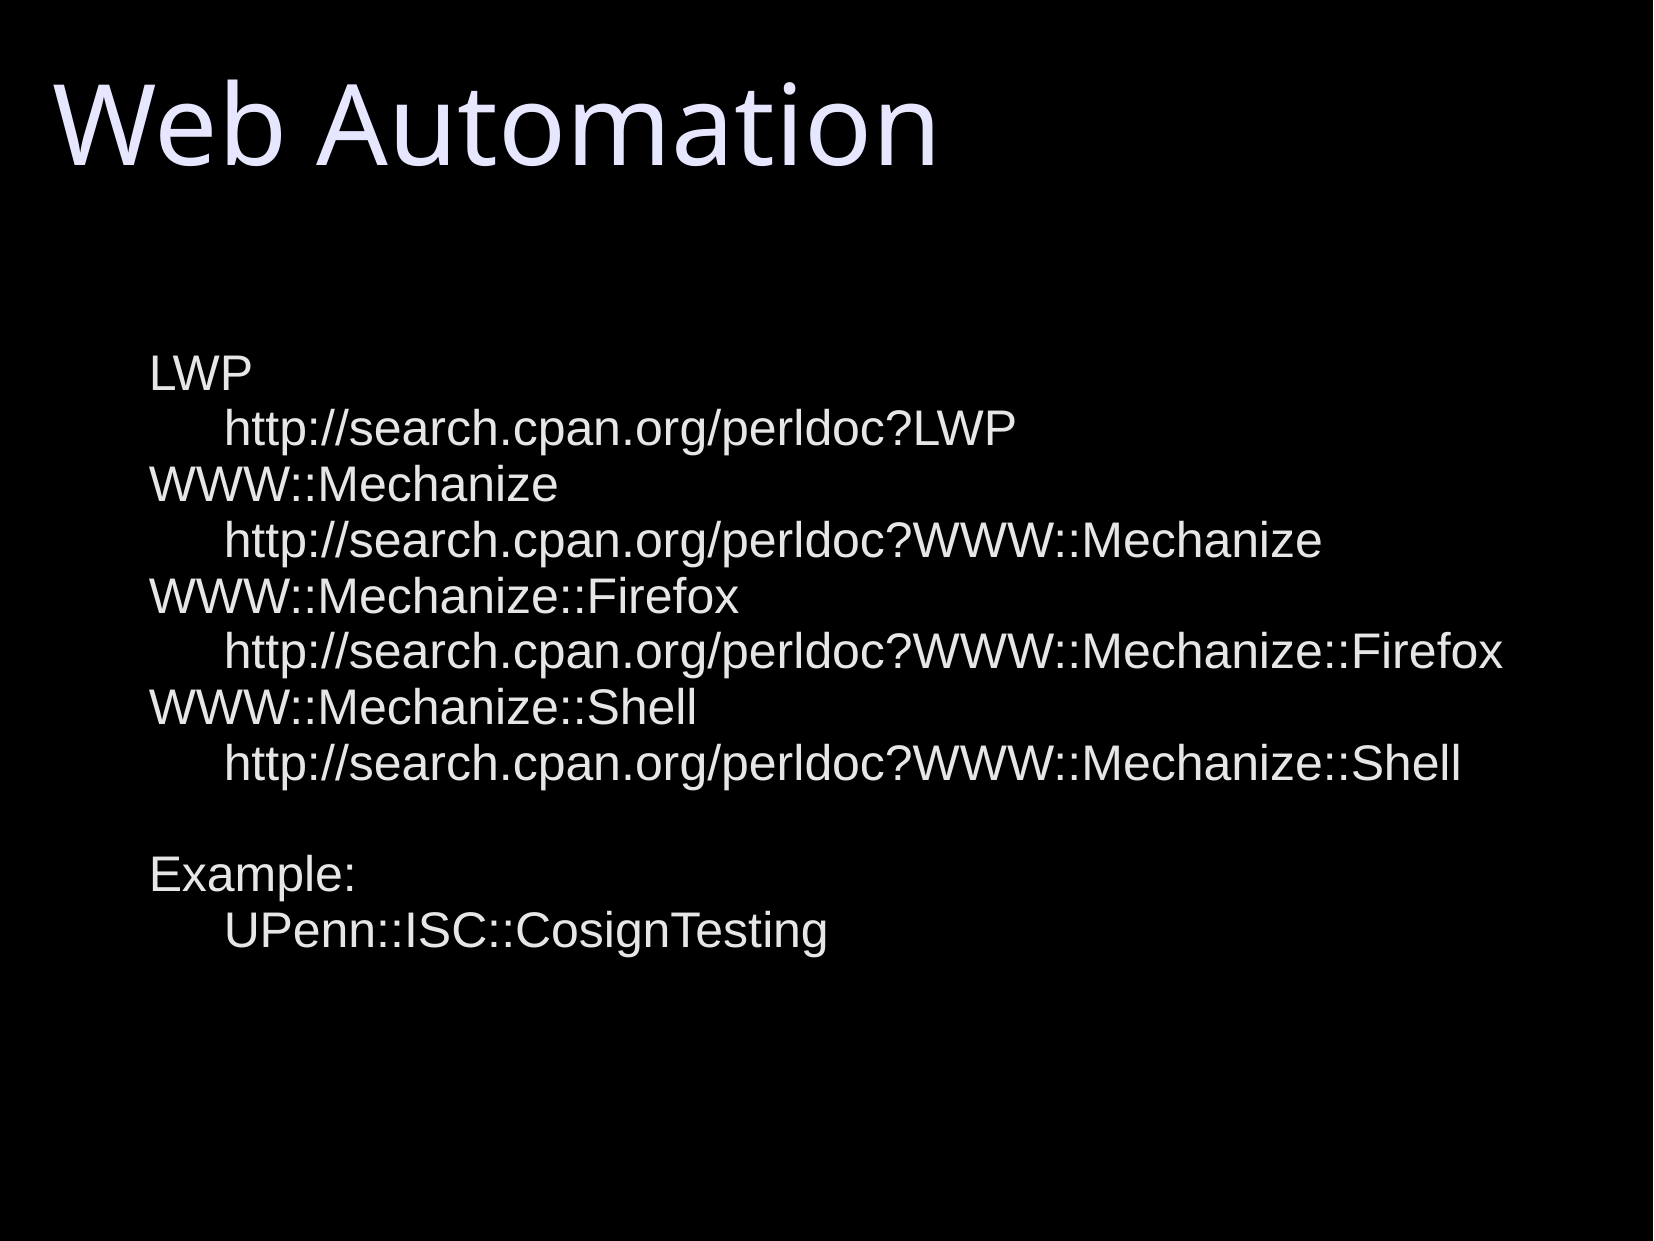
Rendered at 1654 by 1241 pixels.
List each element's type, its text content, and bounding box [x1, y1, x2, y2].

text_box LWP http://search.cpan.org/perldoc?LWP WWW::Mechanize http://search.cpan.org/perldoc?WWW::Mechanize WWW::Mechanize::Firefox http://search.cpan.org/perldoc?WWW::Mechanize::Firefox WWW::Mechanize::Shell http://search.cpan.org/perldoc?WWW::Mechanize::Shell Example: UPenn::ISC::CosignTesting [133, 337, 1520, 966]
text_box Web Automation [37, 37, 890, 188]
